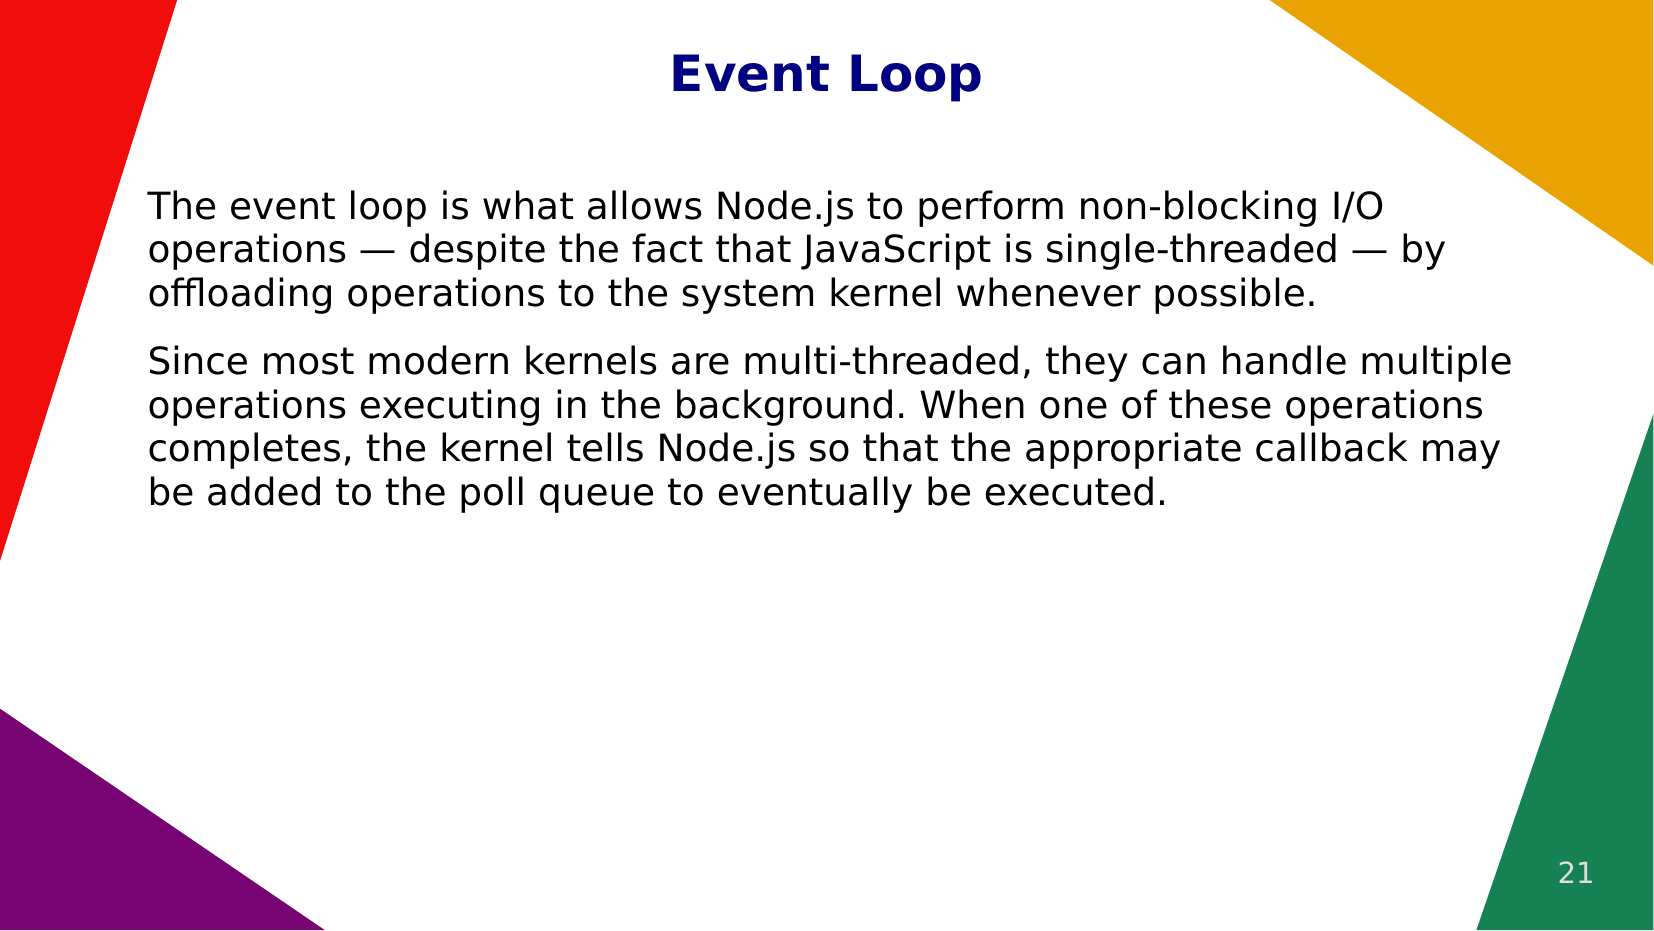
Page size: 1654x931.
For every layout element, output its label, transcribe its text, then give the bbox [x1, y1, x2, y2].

title Event Loop [472, 29, 1182, 119]
text_box The event loop is what allows Node.js to perform non-blocking I/O operations — despite the fact that JavaScript is single-threaded — by offloading operations to the system kernel whenever possible. Since most modern kernels are multi-threaded, they can handle multiple operations executing in the background. When one of these operations completes, the kernel tells Node.js so that the appropriate callback may be added to the poll queue to eventually be executed. [132, 177, 1536, 414]
